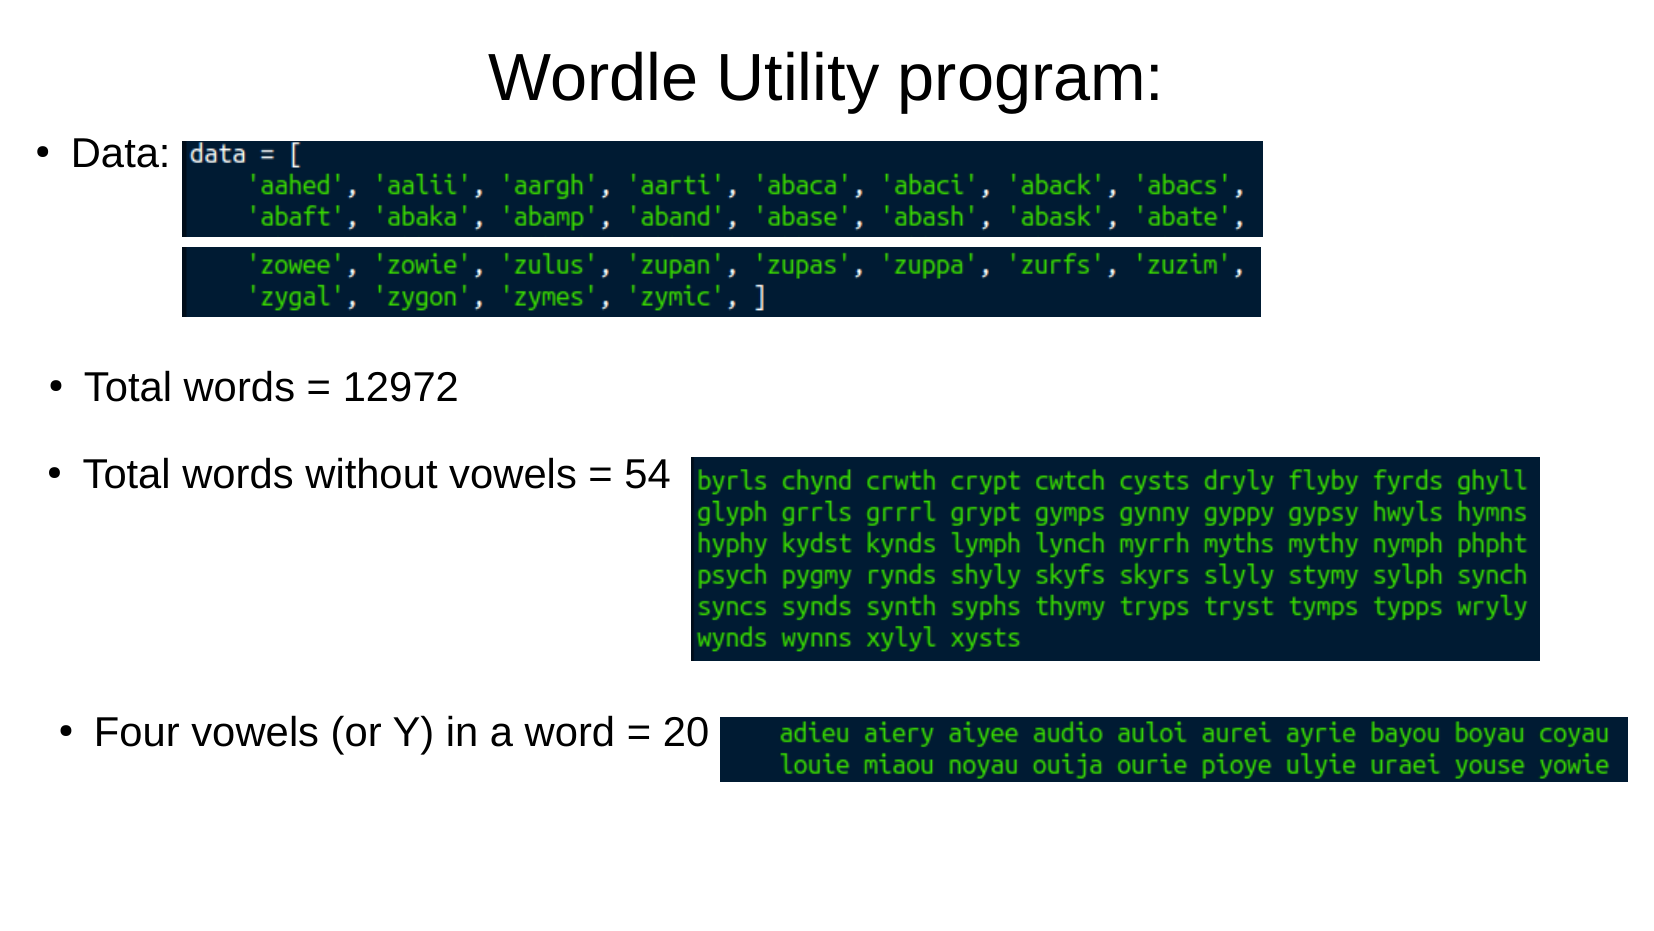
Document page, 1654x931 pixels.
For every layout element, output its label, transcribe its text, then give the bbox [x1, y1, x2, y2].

picture [691, 457, 1540, 661]
picture [182, 141, 1263, 237]
text_box Total words = 12972 [33, 356, 641, 418]
text_box Total words without vowels = 54 [32, 443, 1086, 505]
picture [720, 717, 1628, 782]
subtitle Data: [35, 129, 1524, 177]
picture [182, 247, 1261, 317]
title Wordle Utility program: [82, 37, 1571, 119]
text_box Four vowels (or Y) in a word = 20 [43, 701, 734, 763]
